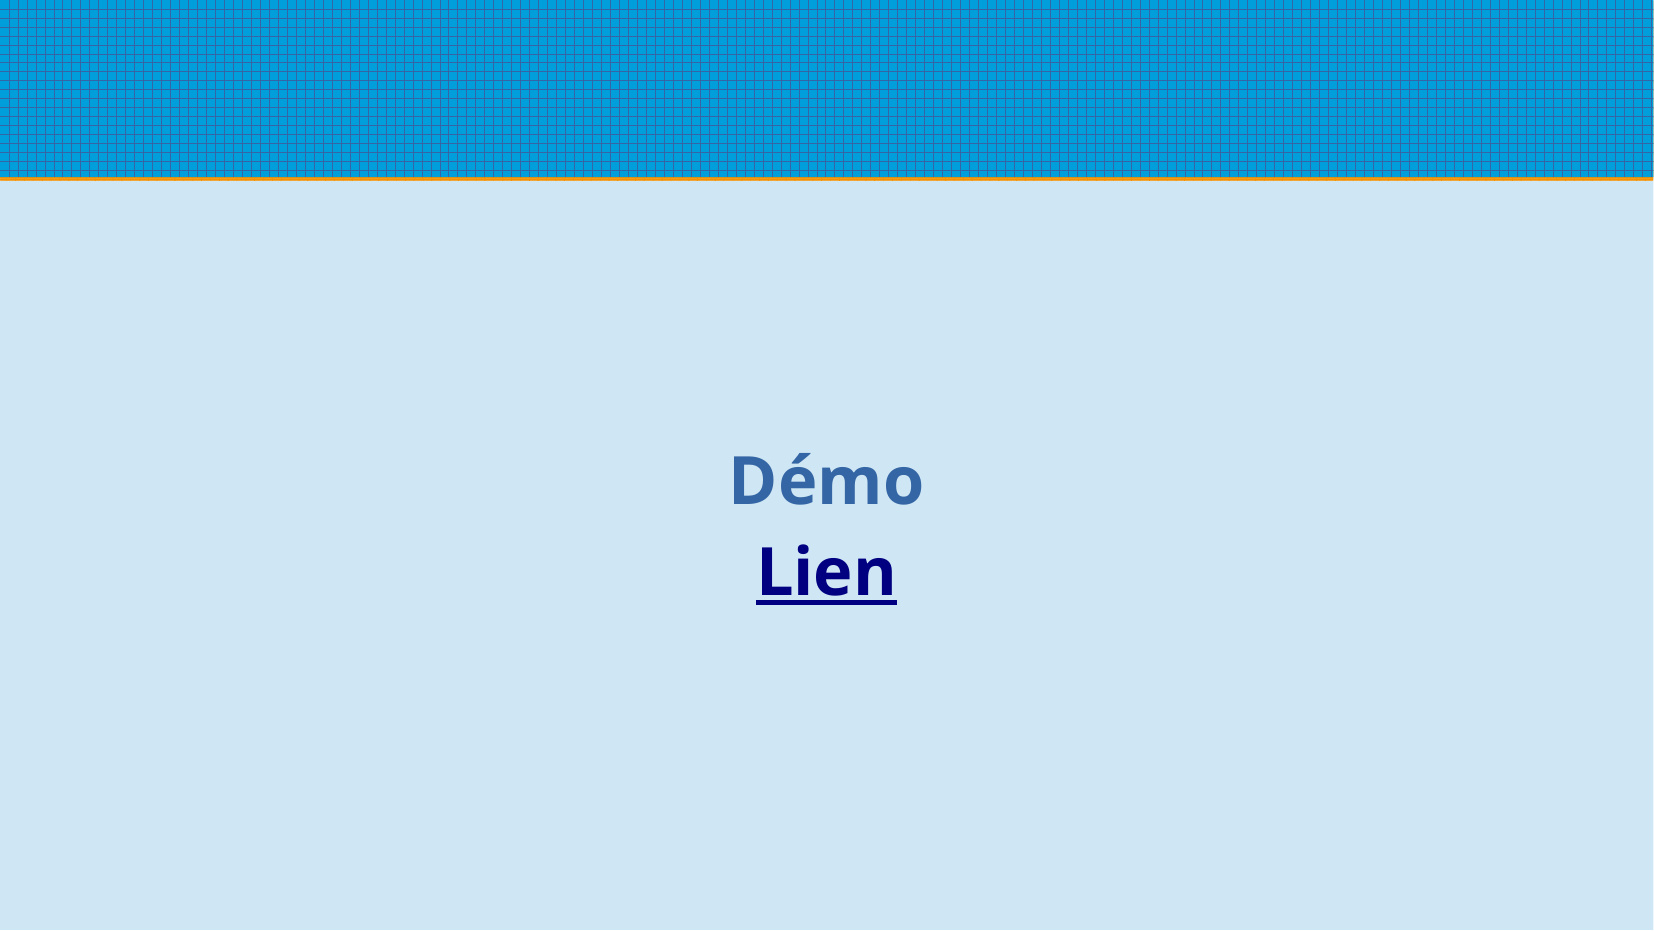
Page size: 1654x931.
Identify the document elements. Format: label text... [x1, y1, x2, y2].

subtitle Démo Lien [88, 236, 1565, 813]
